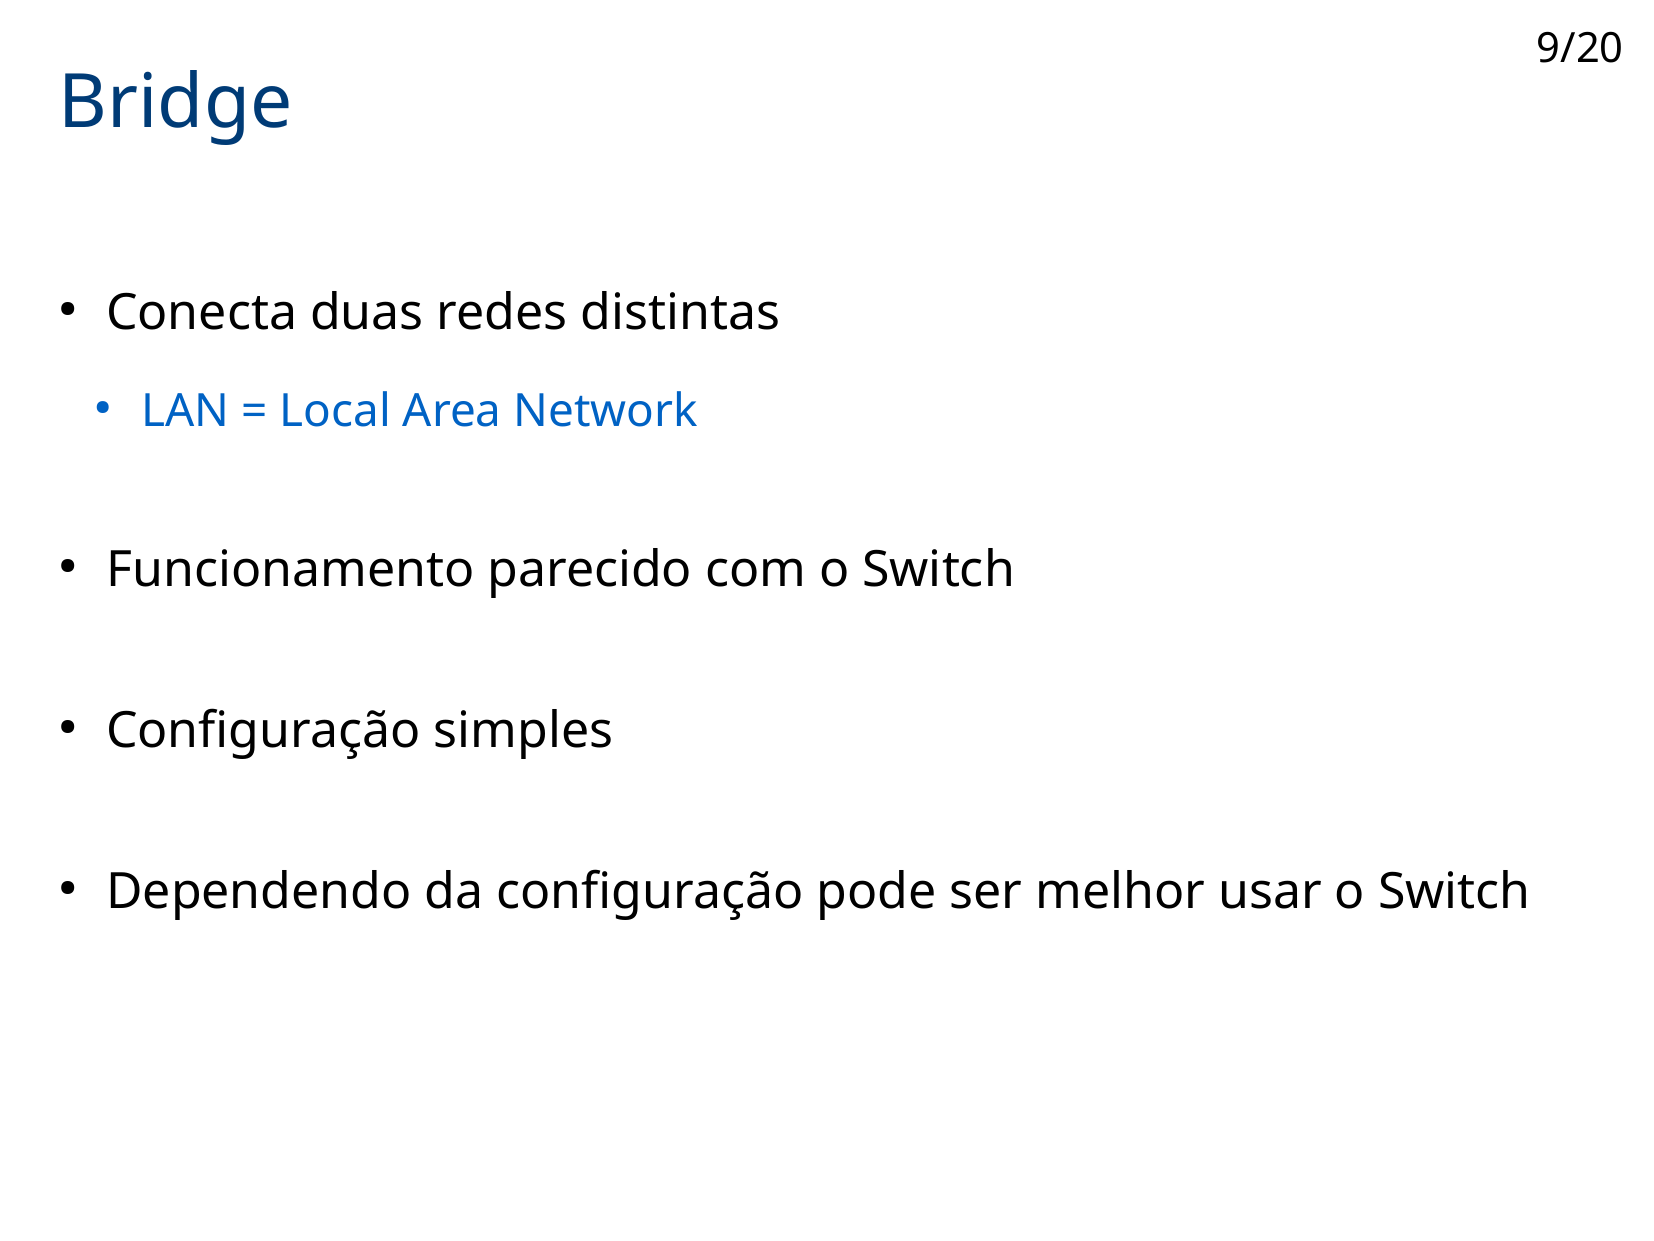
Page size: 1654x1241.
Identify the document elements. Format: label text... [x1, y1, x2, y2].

list Conecta duas redes distintas LAN = Local Area Network Funcionamento parecido com o Switch Configuração simples Dependendo da configuração pode ser melhor usar o Switch [59, 265, 1625, 1211]
title Bridge [59, 47, 1625, 166]
